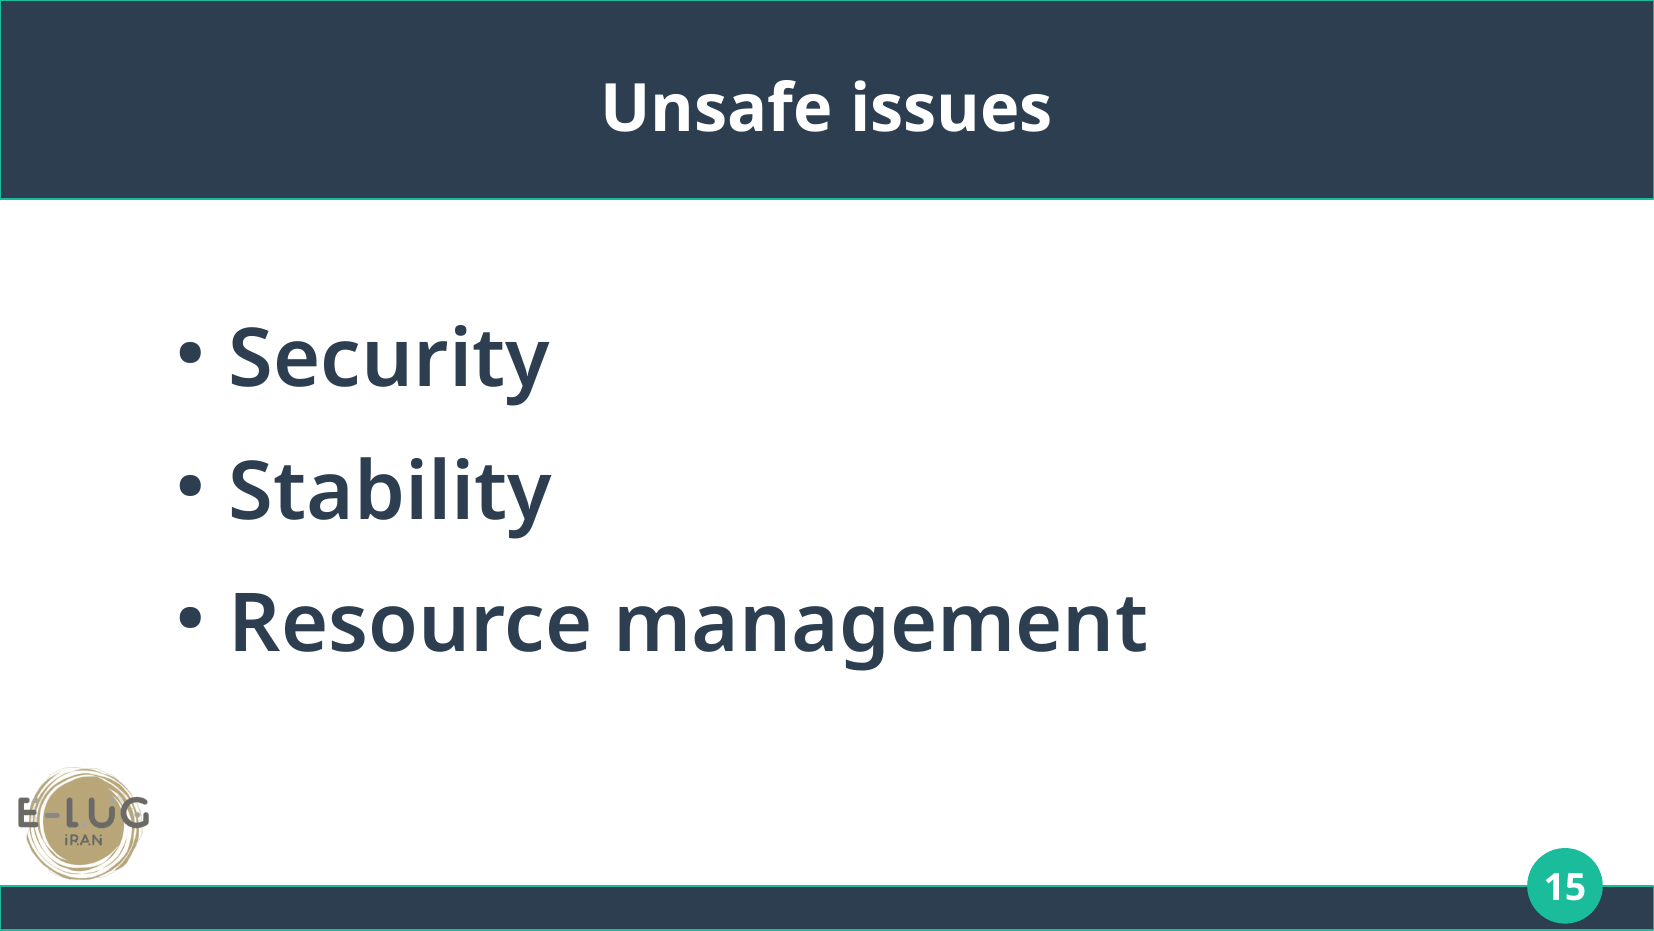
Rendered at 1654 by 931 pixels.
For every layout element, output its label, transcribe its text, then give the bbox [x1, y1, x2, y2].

list Security Stability Resource management [158, 300, 1654, 921]
title Unsafe issues [59, 23, 1595, 142]
picture [0, 749, 168, 901]
